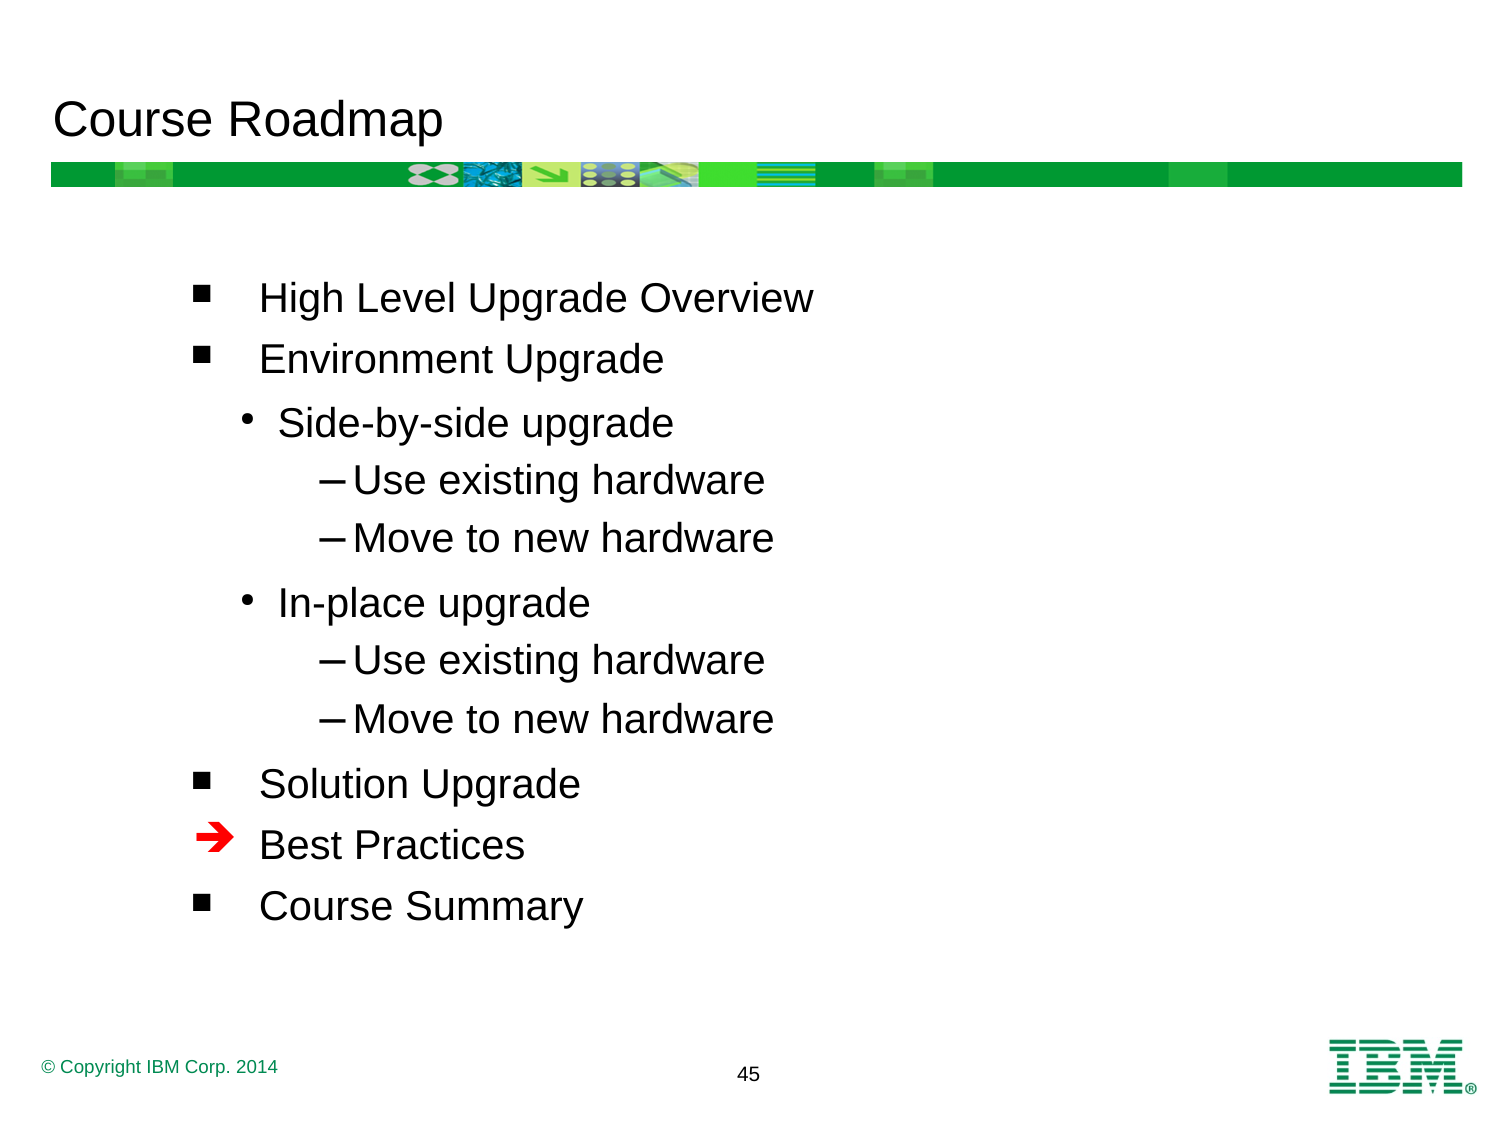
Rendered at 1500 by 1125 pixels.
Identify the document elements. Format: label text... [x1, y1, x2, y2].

picture [1327, 1037, 1479, 1096]
title Course Roadmap [37, 45, 1388, 188]
picture [50, 161, 1463, 189]
list High Level Upgrade Overview Environment Upgrade Side-by-side upgrade Use existing hardware Move to new hardware In-place upgrade Use existing hardware Move to new hardware Solution Upgrade Best Practices Course Summary [75, 262, 1426, 1005]
